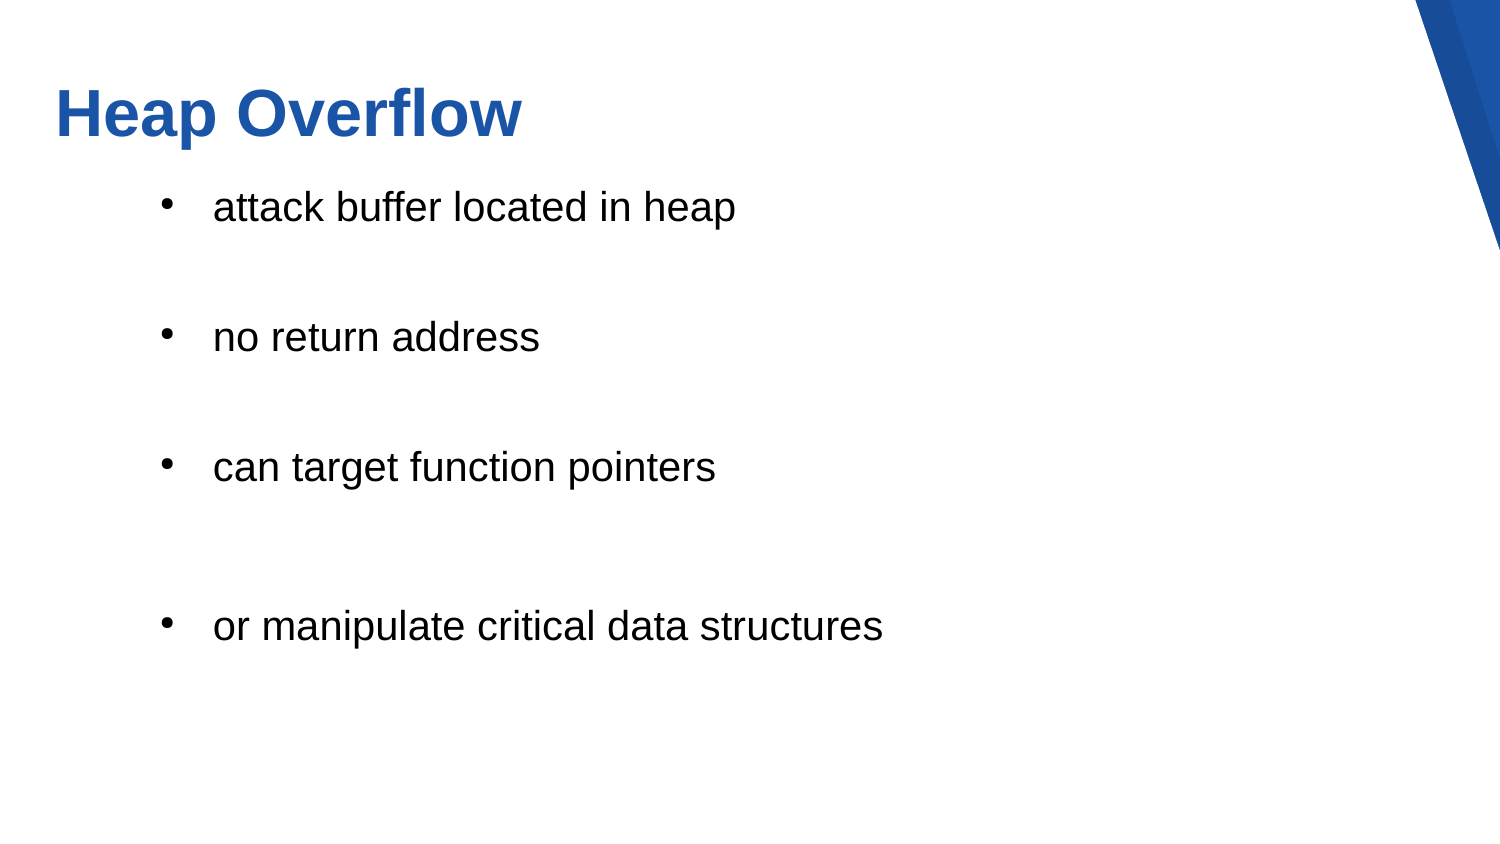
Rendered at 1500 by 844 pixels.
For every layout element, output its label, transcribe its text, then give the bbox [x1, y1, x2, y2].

list attack buffer located in heap no return address can target function pointers or manipulate critical data structures [127, 165, 1411, 665]
title Heap Overflow [40, 97, 1306, 166]
